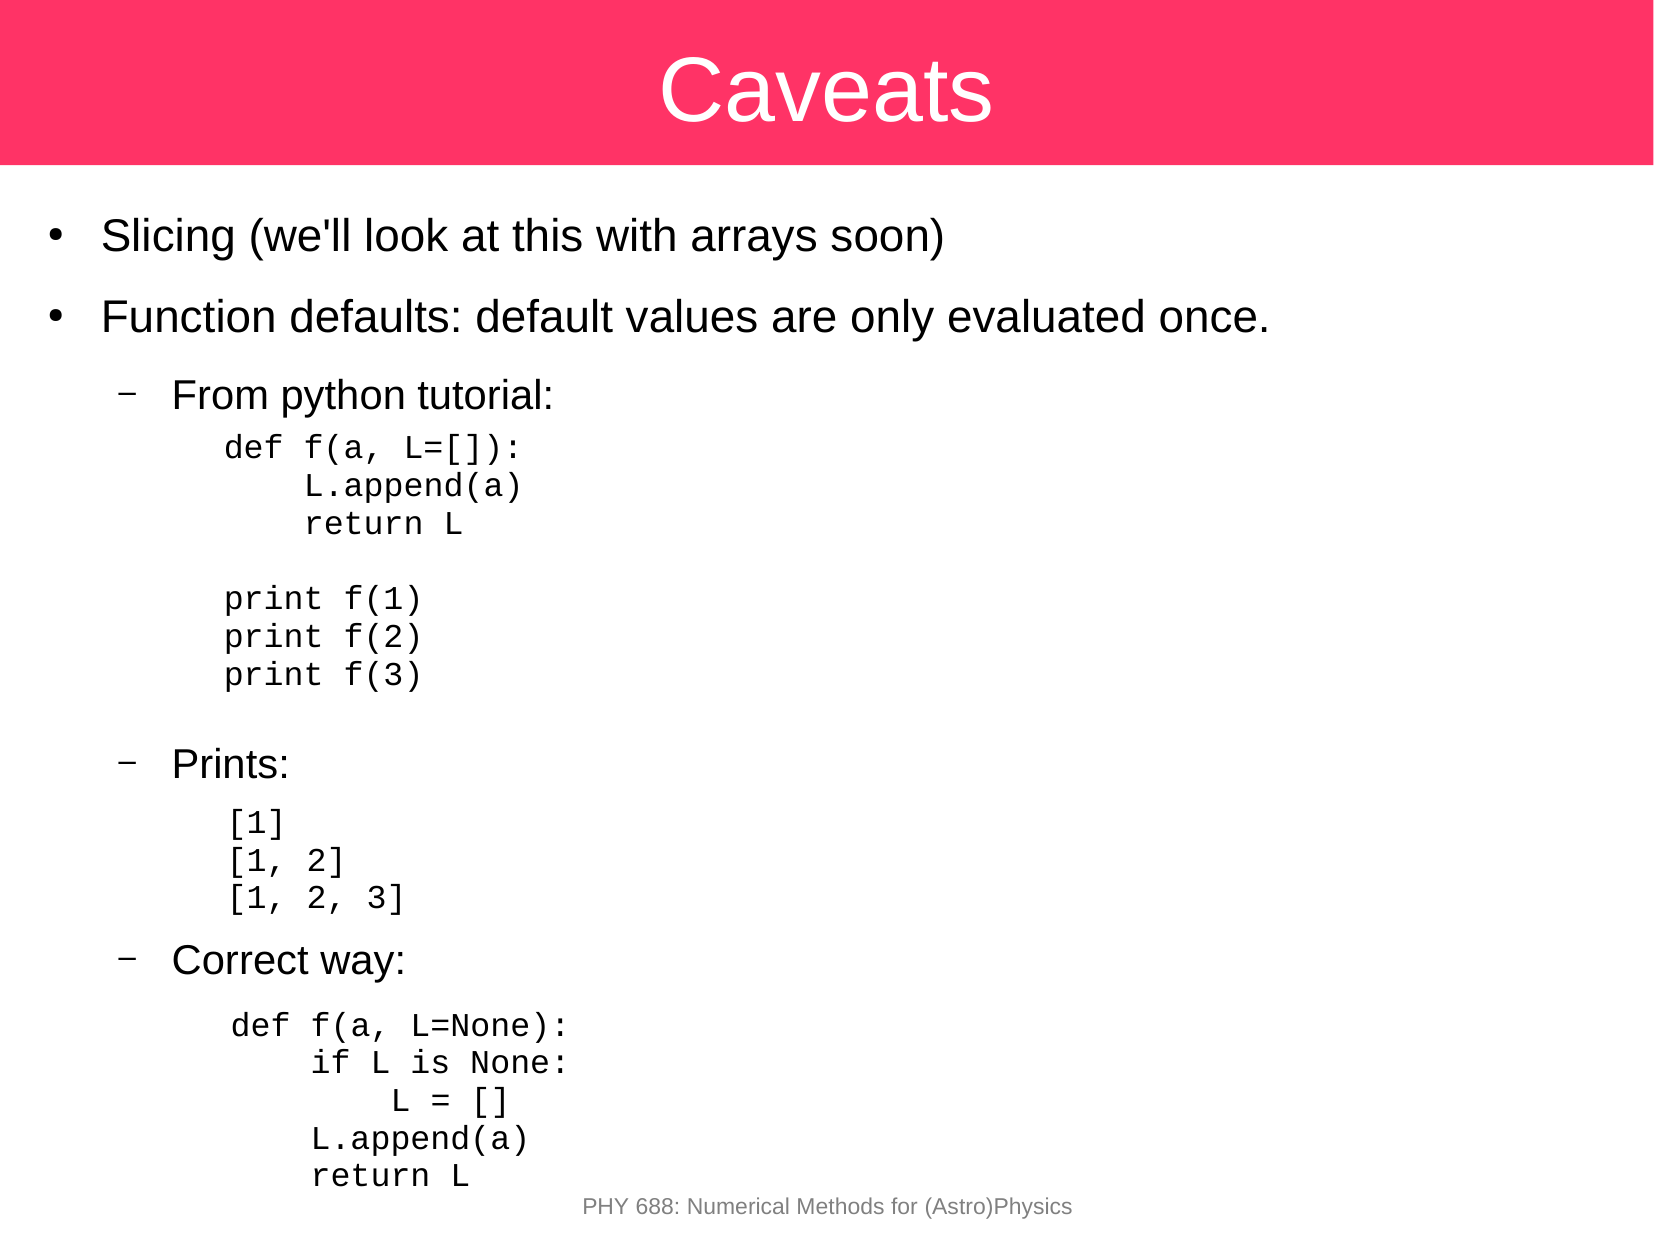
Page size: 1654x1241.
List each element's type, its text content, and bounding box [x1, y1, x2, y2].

text_box [1] [1, 2] [1, 2, 3] [211, 798, 475, 927]
title Caveats [82, 31, 1571, 148]
list Slicing (we'll look at this with arrays soon) Function defaults: default values are only evaluated once. From python tutorial: Prints: Correct way: [30, 210, 1621, 1171]
text_box def f(a, L=None): if L is None: L = [] L.append(a) return L [215, 1000, 736, 1205]
text_box def f(a, L=[]): L.append(a) return L print f(1) print f(2) print f(3) [209, 423, 835, 703]
